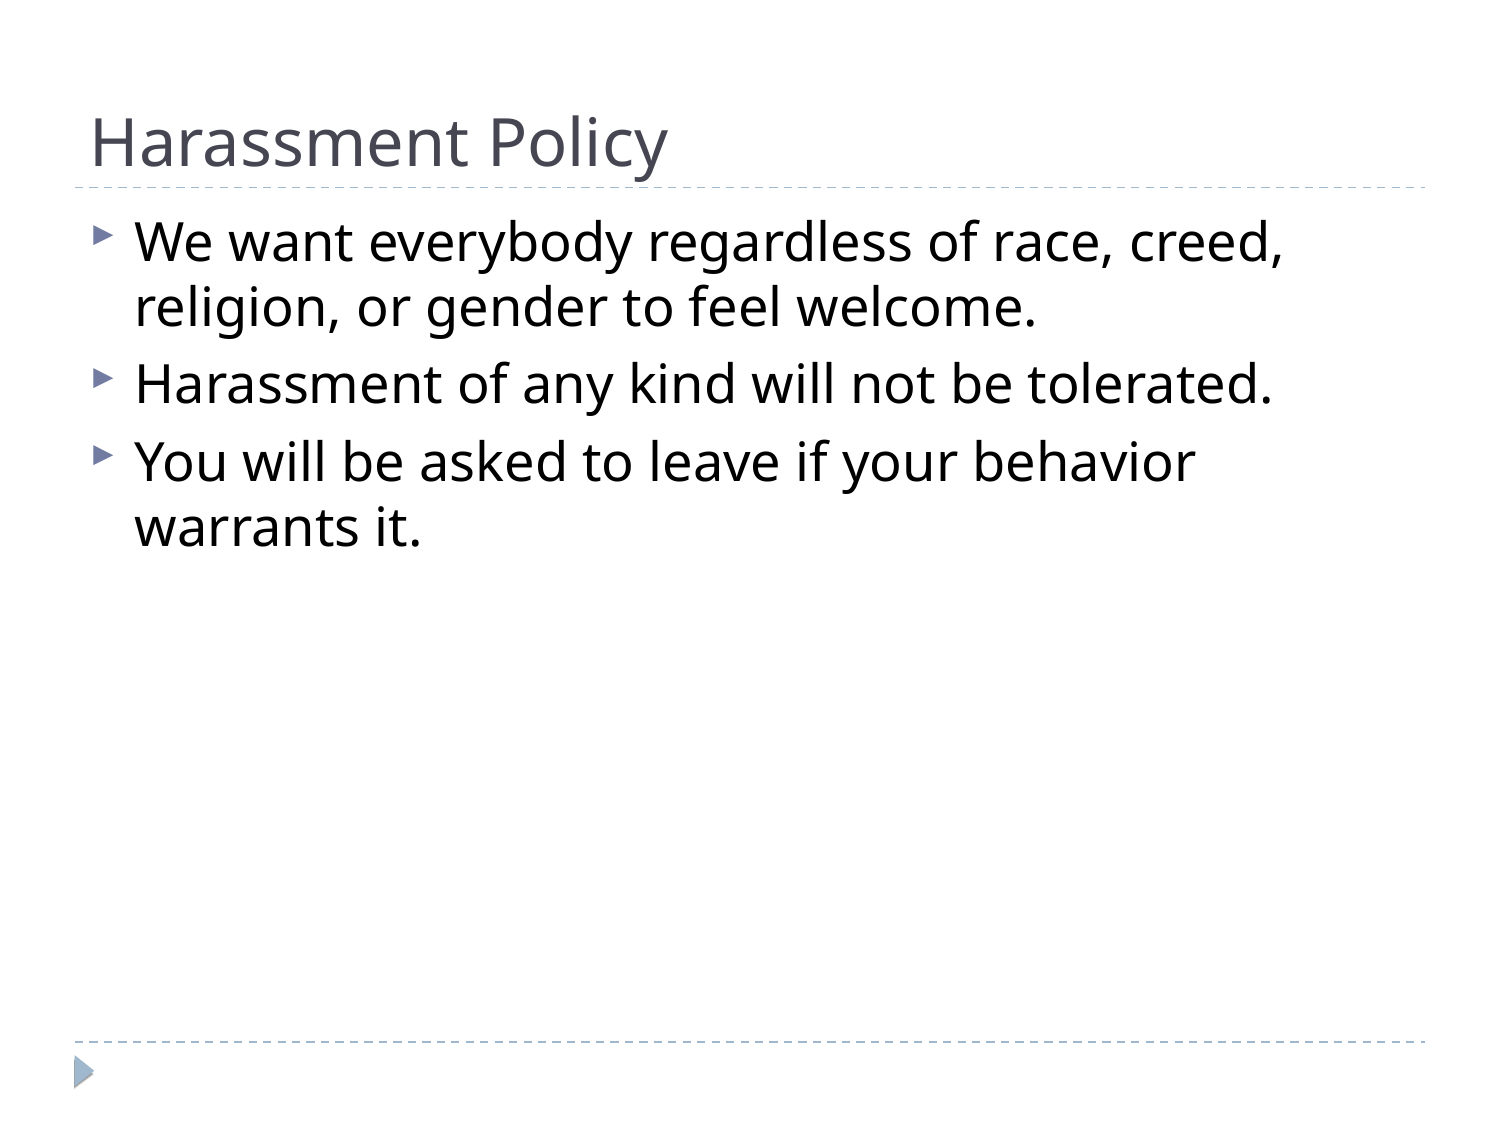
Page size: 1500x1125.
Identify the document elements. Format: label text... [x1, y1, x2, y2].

title Harassment Policy [75, 24, 1425, 188]
list We want everybody regardless of race, creed, religion, or gender to feel welcome. Harassment of any kind will not be tolerated. You will be asked to leave if your behavior warrants it. [75, 200, 1425, 1010]
